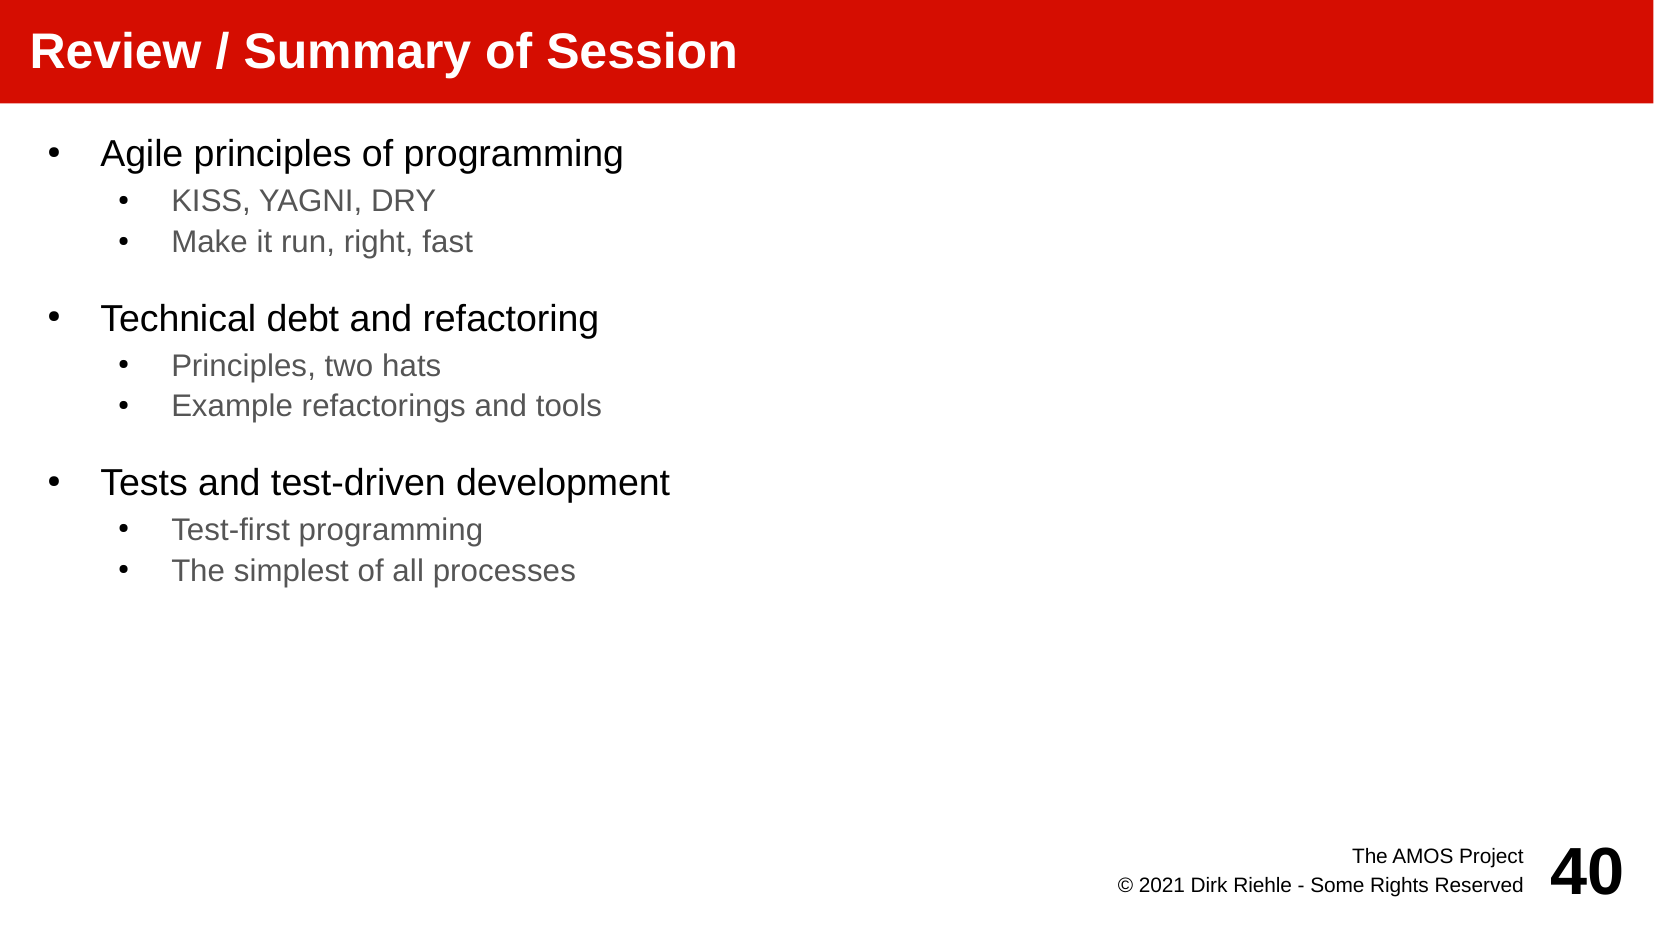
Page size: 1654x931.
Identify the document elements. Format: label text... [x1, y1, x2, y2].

title Review / Summary of Session [0, 0, 1654, 104]
list Agile principles of programming KISS, YAGNI, DRY Make it run, right, fast Technical debt and refactoring Principles, two hats Example refactorings and tools Tests and test-driven development Test-first programming The simplest of all processes [29, 132, 1625, 813]
